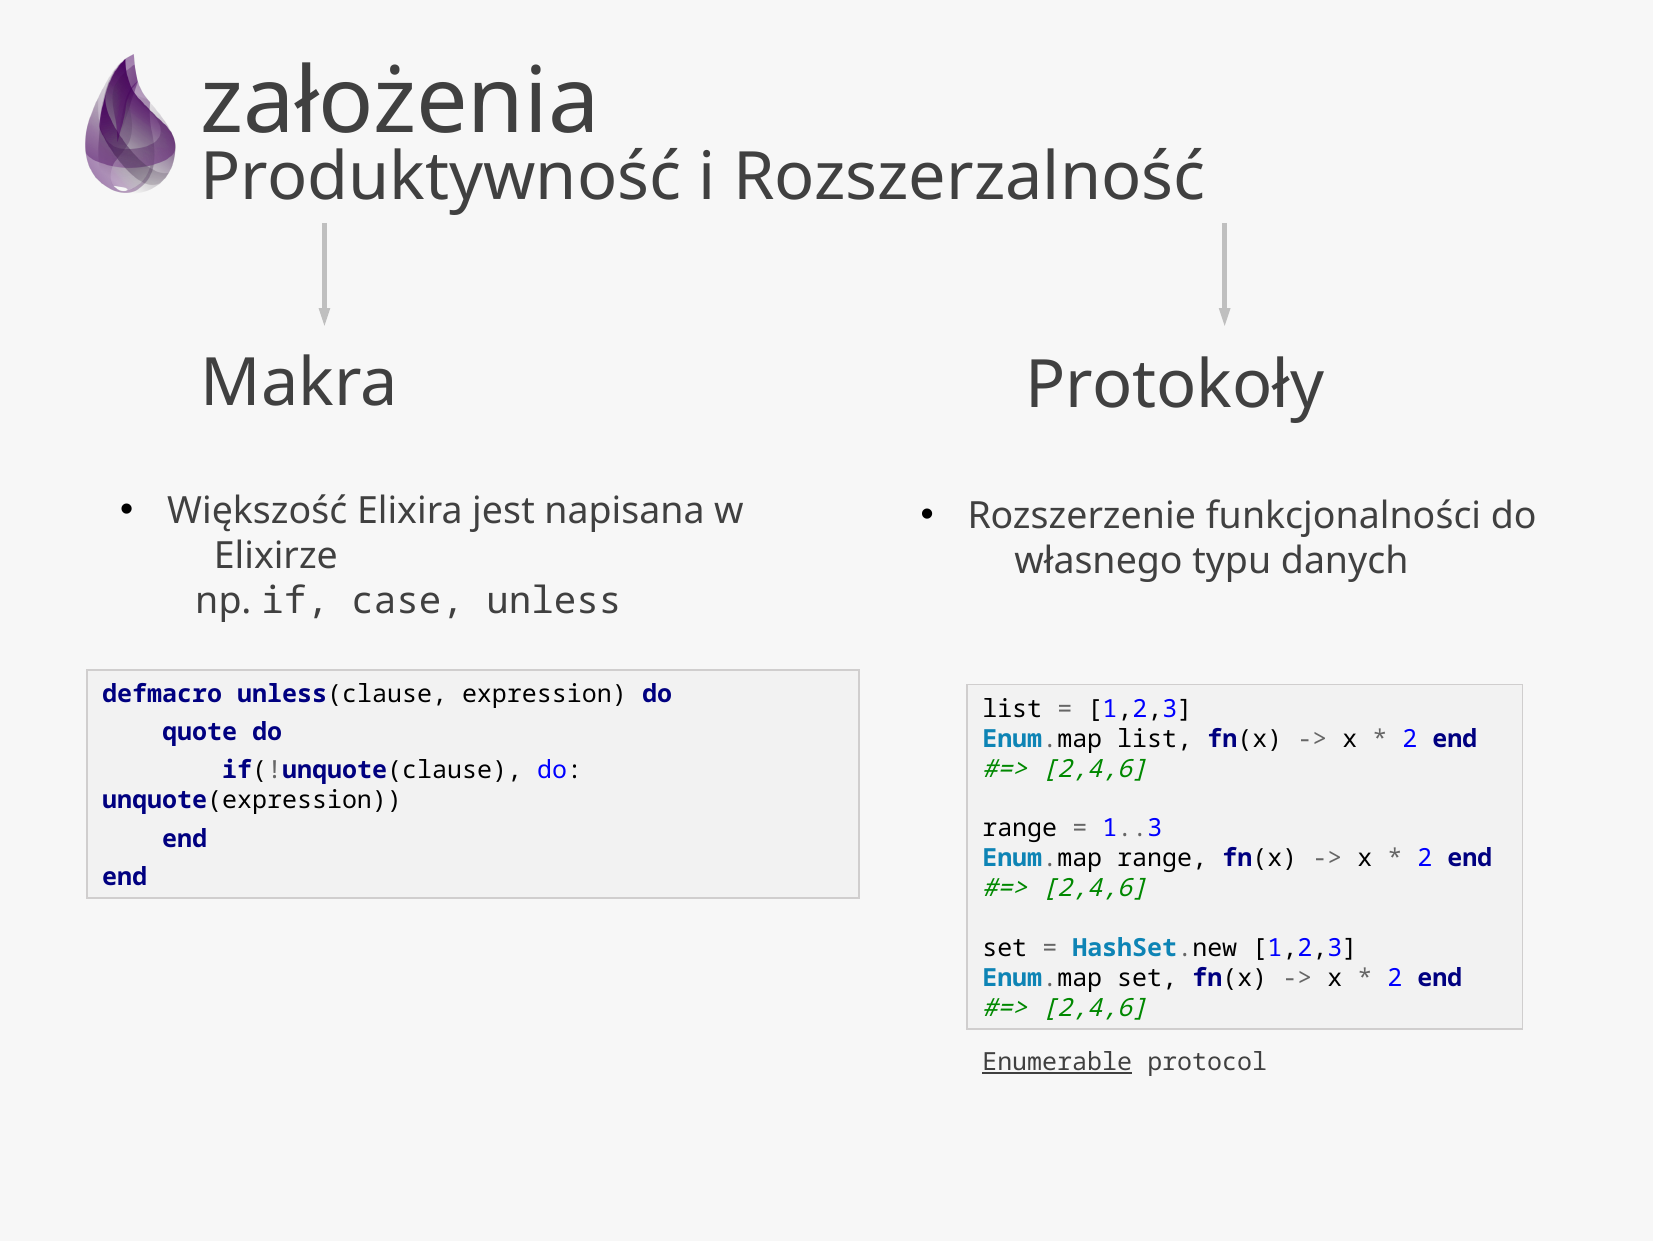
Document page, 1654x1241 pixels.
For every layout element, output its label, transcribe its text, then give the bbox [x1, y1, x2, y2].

picture [60, 54, 201, 196]
text_box defmacro unless(clause, expression) do quote do if(!unquote(clause), do: unquote(expression)) end end [87, 670, 859, 898]
subtitle Produktywność i Rozszerzalność [200, 123, 1611, 223]
text_box Rozszerzenie funkcjonalności do własnego typu danych [905, 483, 1564, 590]
text_box Protokoły [1025, 331, 1486, 431]
title założenia [200, 39, 1546, 123]
text_box list = [1,2,3] Enum.map list, fn(x) -> x * 2 end #=> [2,4,6] range = 1..3 Enum.map range, fn(x) -> x * 2 end #=> [2,4,6] set = HashSet.new [1,2,3] Enum.map set, fn(x) -> x * 2 end #=> [2,4,6] [967, 685, 1522, 1029]
text_box Makra [200, 328, 452, 429]
text_box Większość Elixira jest napisana w Elixirze np. if, case, unless [105, 478, 763, 630]
text_box Enumerable protocol [967, 1037, 1486, 1083]
